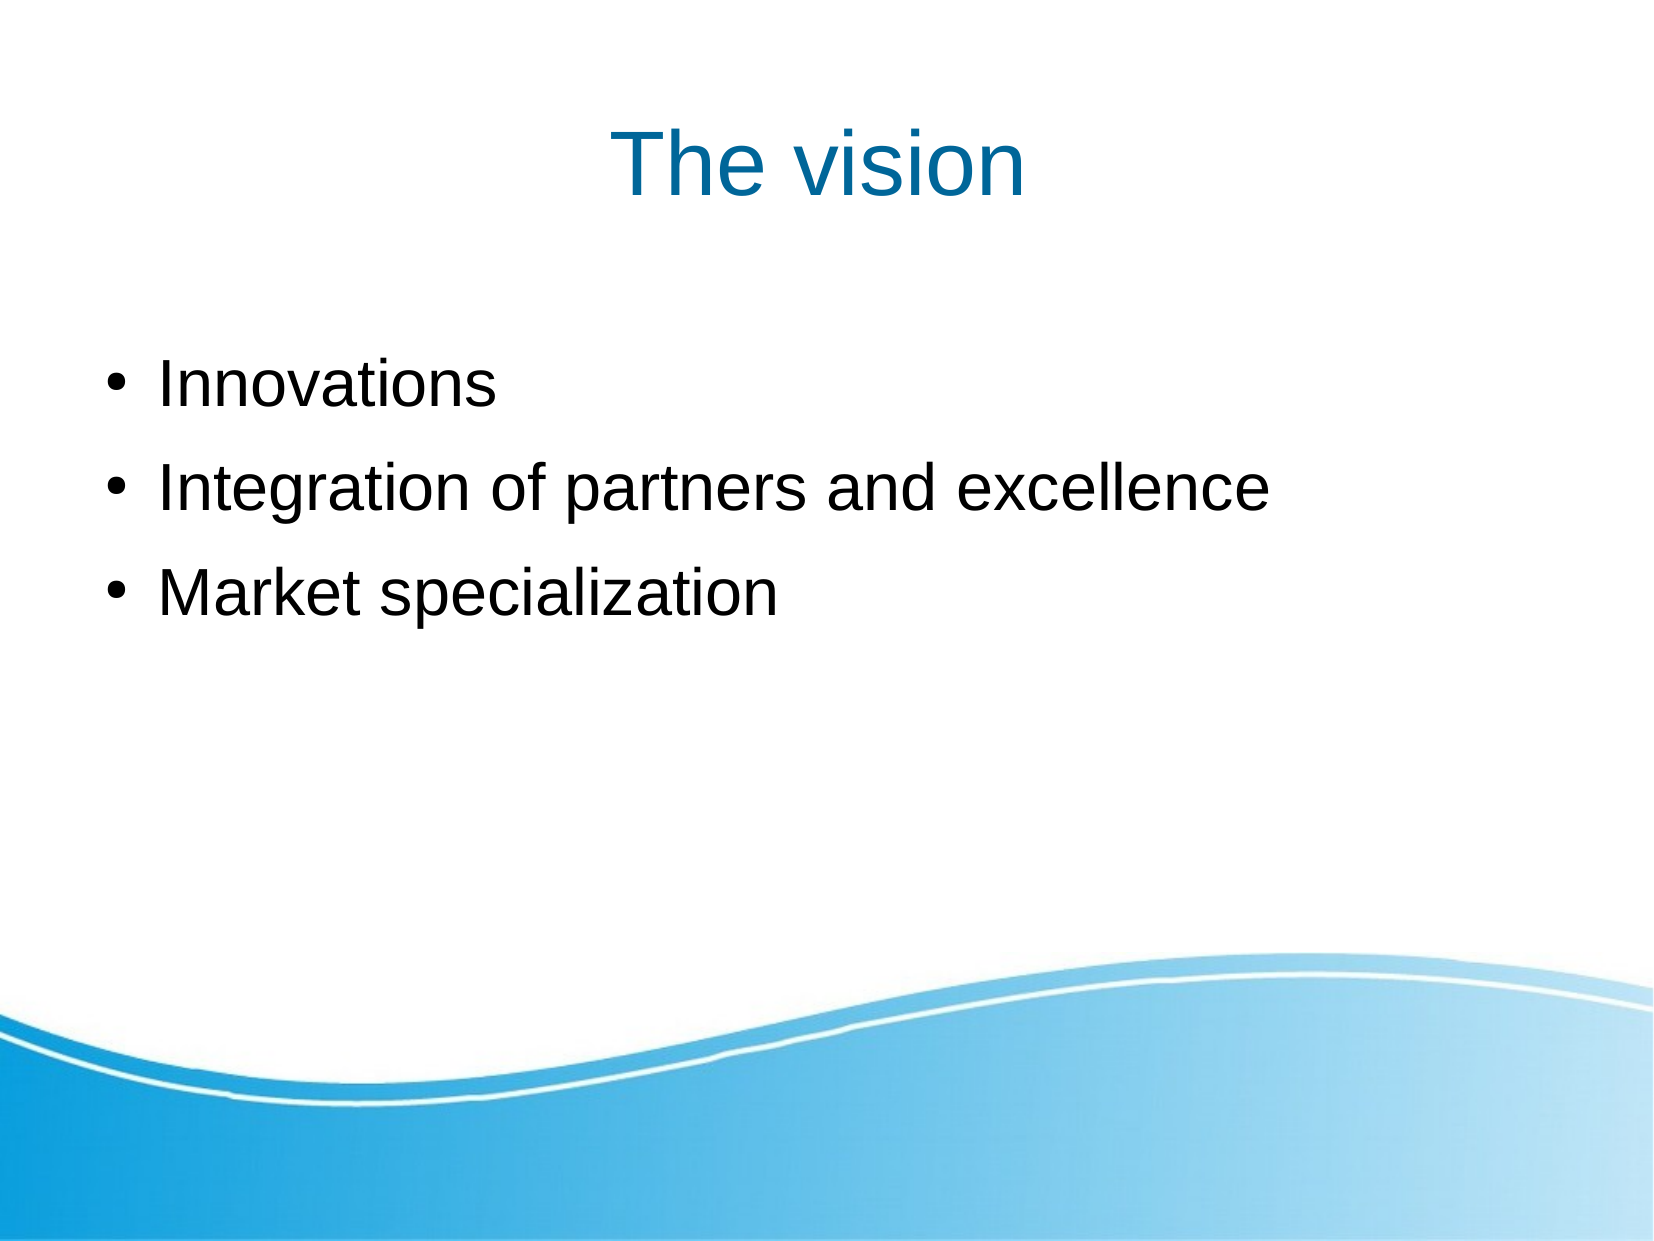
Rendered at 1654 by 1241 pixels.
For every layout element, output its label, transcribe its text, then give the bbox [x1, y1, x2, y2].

title The vision [75, 60, 1564, 268]
picture [0, 952, 1654, 1241]
list Innovations Integration of partners and excellence Market specialization [86, 345, 1576, 691]
